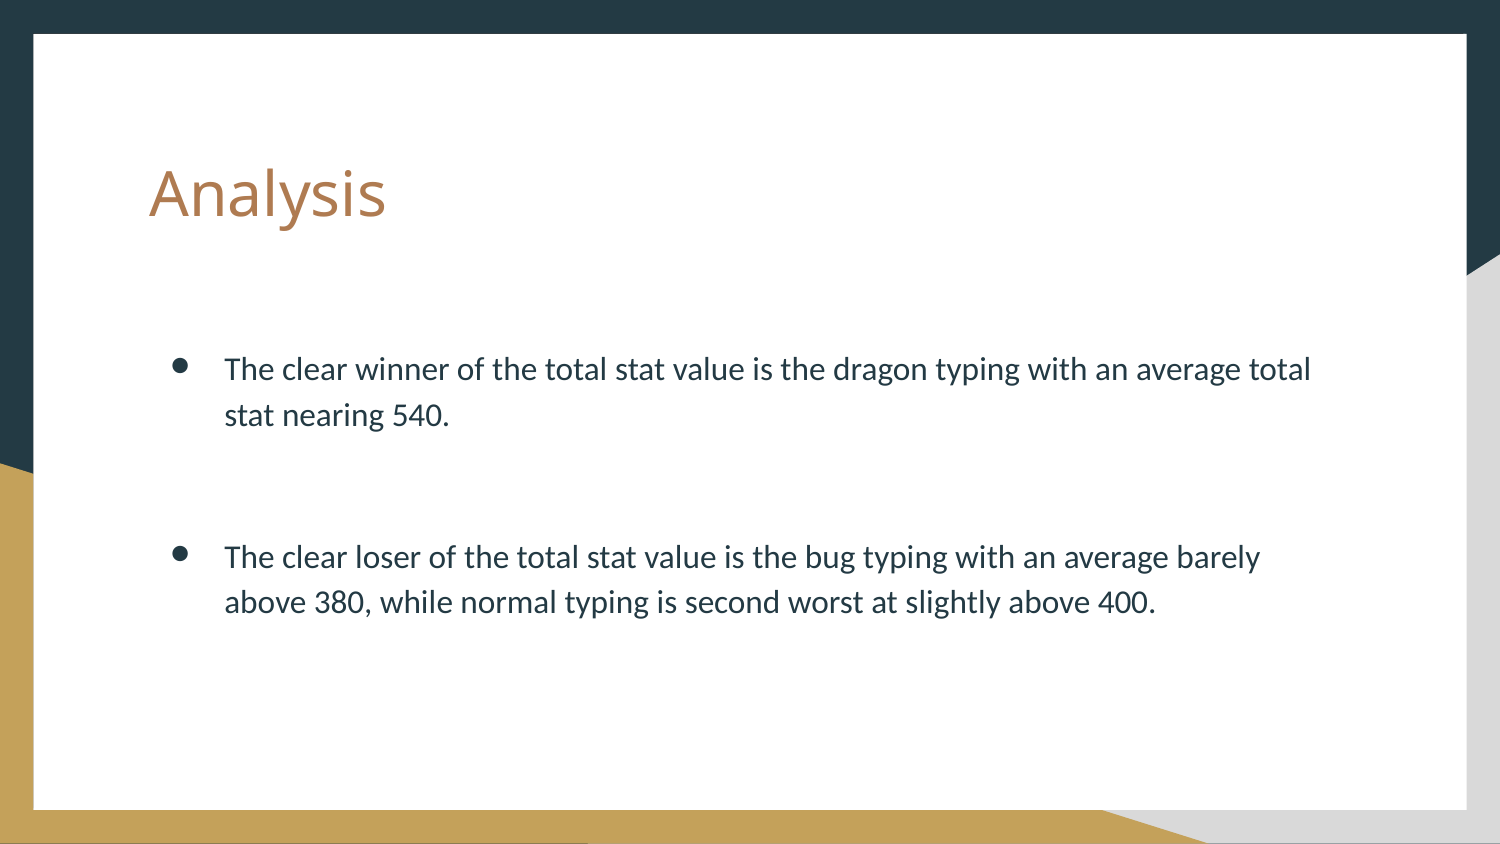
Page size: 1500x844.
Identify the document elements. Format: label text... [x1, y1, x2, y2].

title Analysis [134, 138, 1366, 296]
list The clear winner of the total stat value is the dragon typing with an average total stat nearing 540. The clear loser of the total stat value is the bug typing with an average barely above 380, while normal typing is second worst at slightly above 400. [134, 326, 1366, 729]
